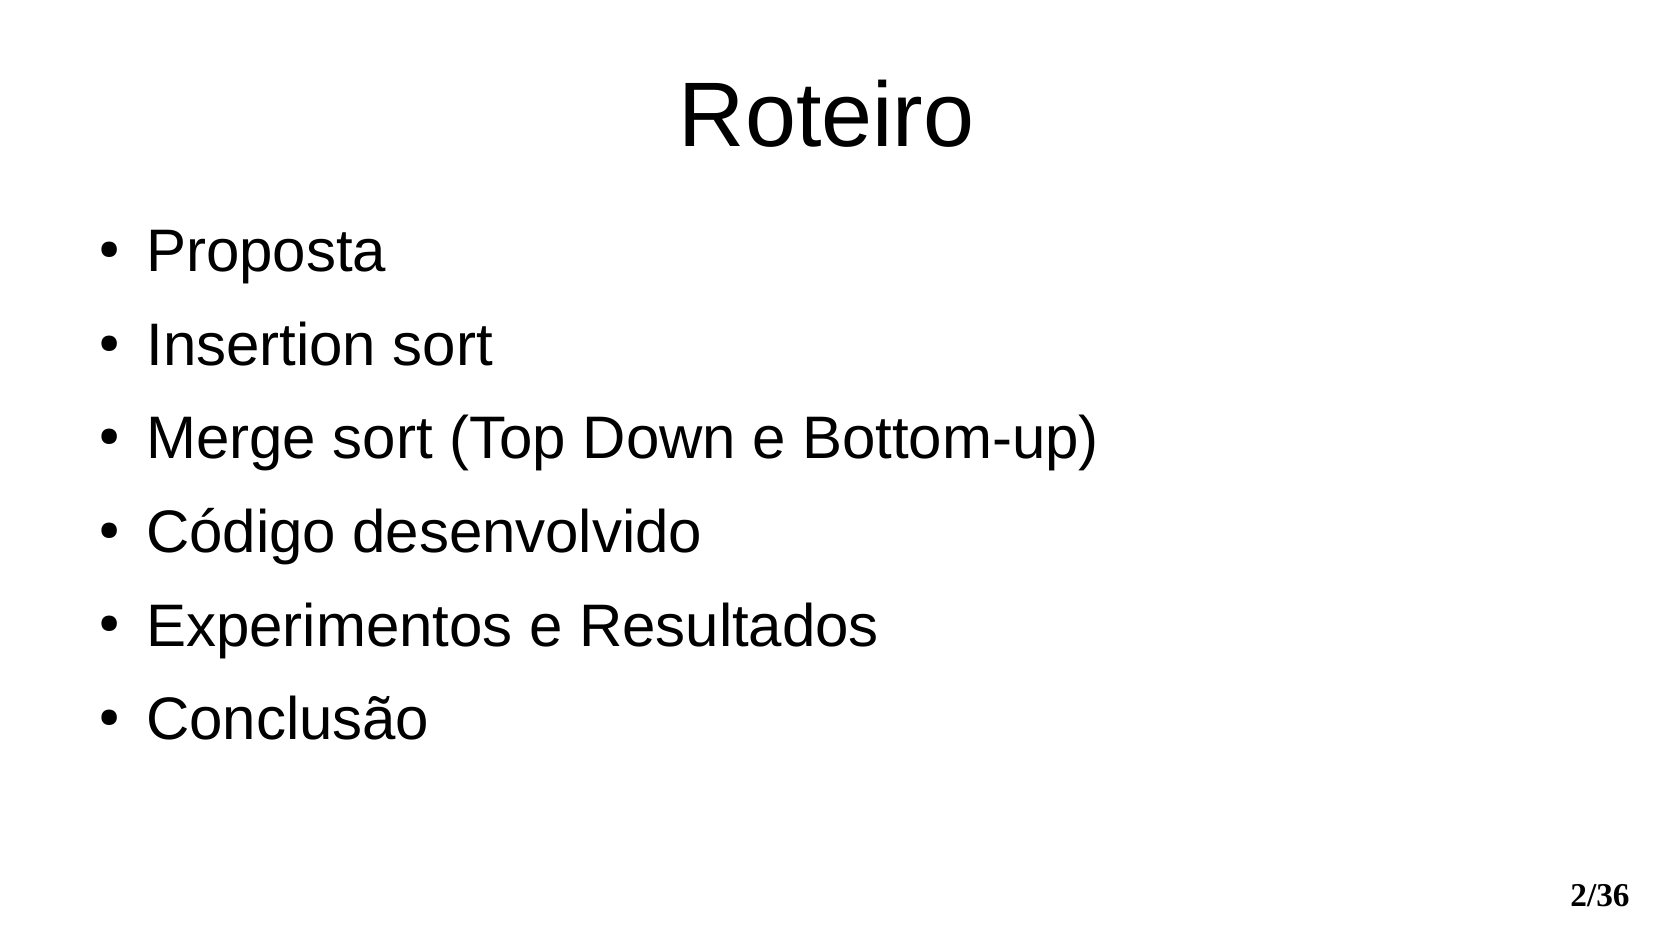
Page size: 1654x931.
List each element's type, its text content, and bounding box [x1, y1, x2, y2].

title Roteiro [82, 37, 1571, 193]
list Proposta Insertion sort Merge sort (Top Down e Bottom-up) Código desenvolvido Experimentos e Resultados Conclusão [82, 217, 1571, 757]
